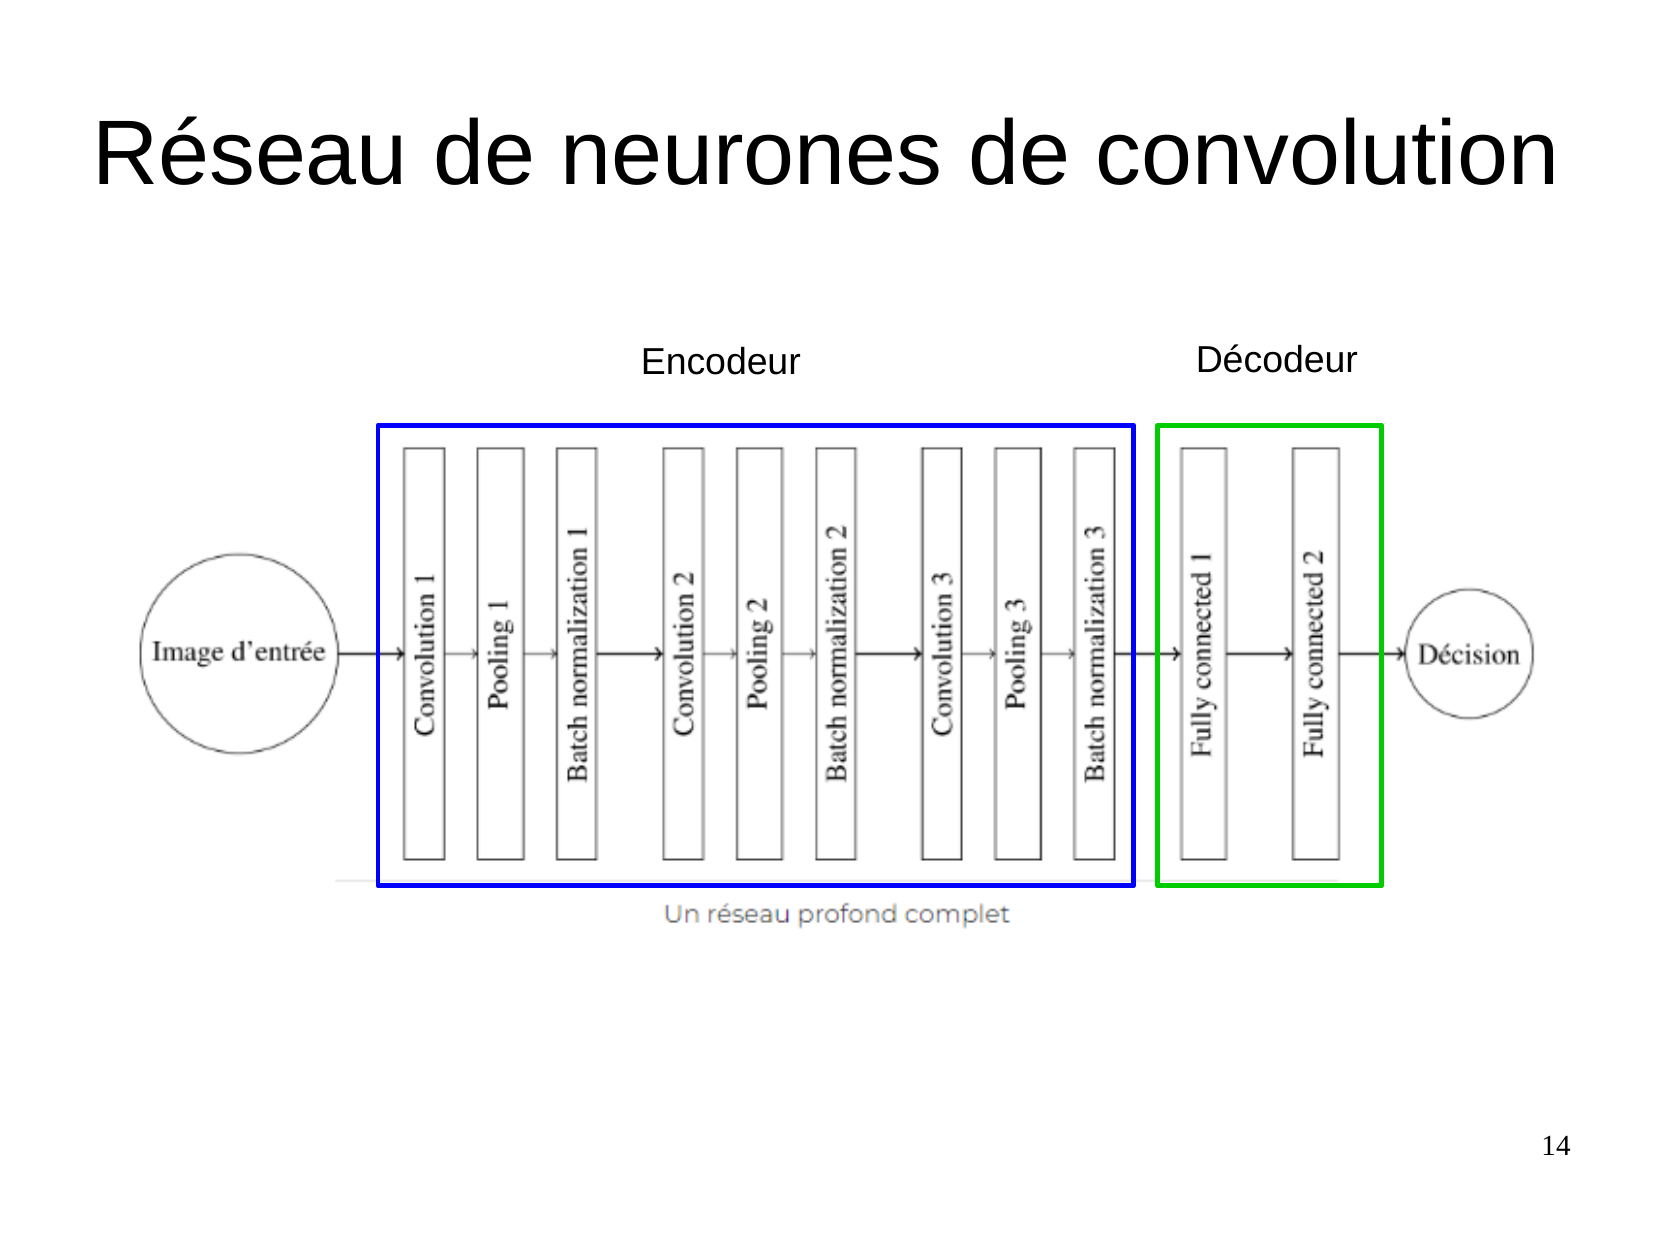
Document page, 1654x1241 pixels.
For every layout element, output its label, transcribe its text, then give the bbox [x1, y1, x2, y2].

title Réseau de neurones de convolution [82, 49, 1571, 257]
picture [1160, 442, 1379, 883]
text_box Encodeur [625, 332, 898, 390]
picture [380, 442, 1131, 883]
text_box Décodeur [1181, 330, 1382, 412]
picture [82, 442, 1571, 956]
